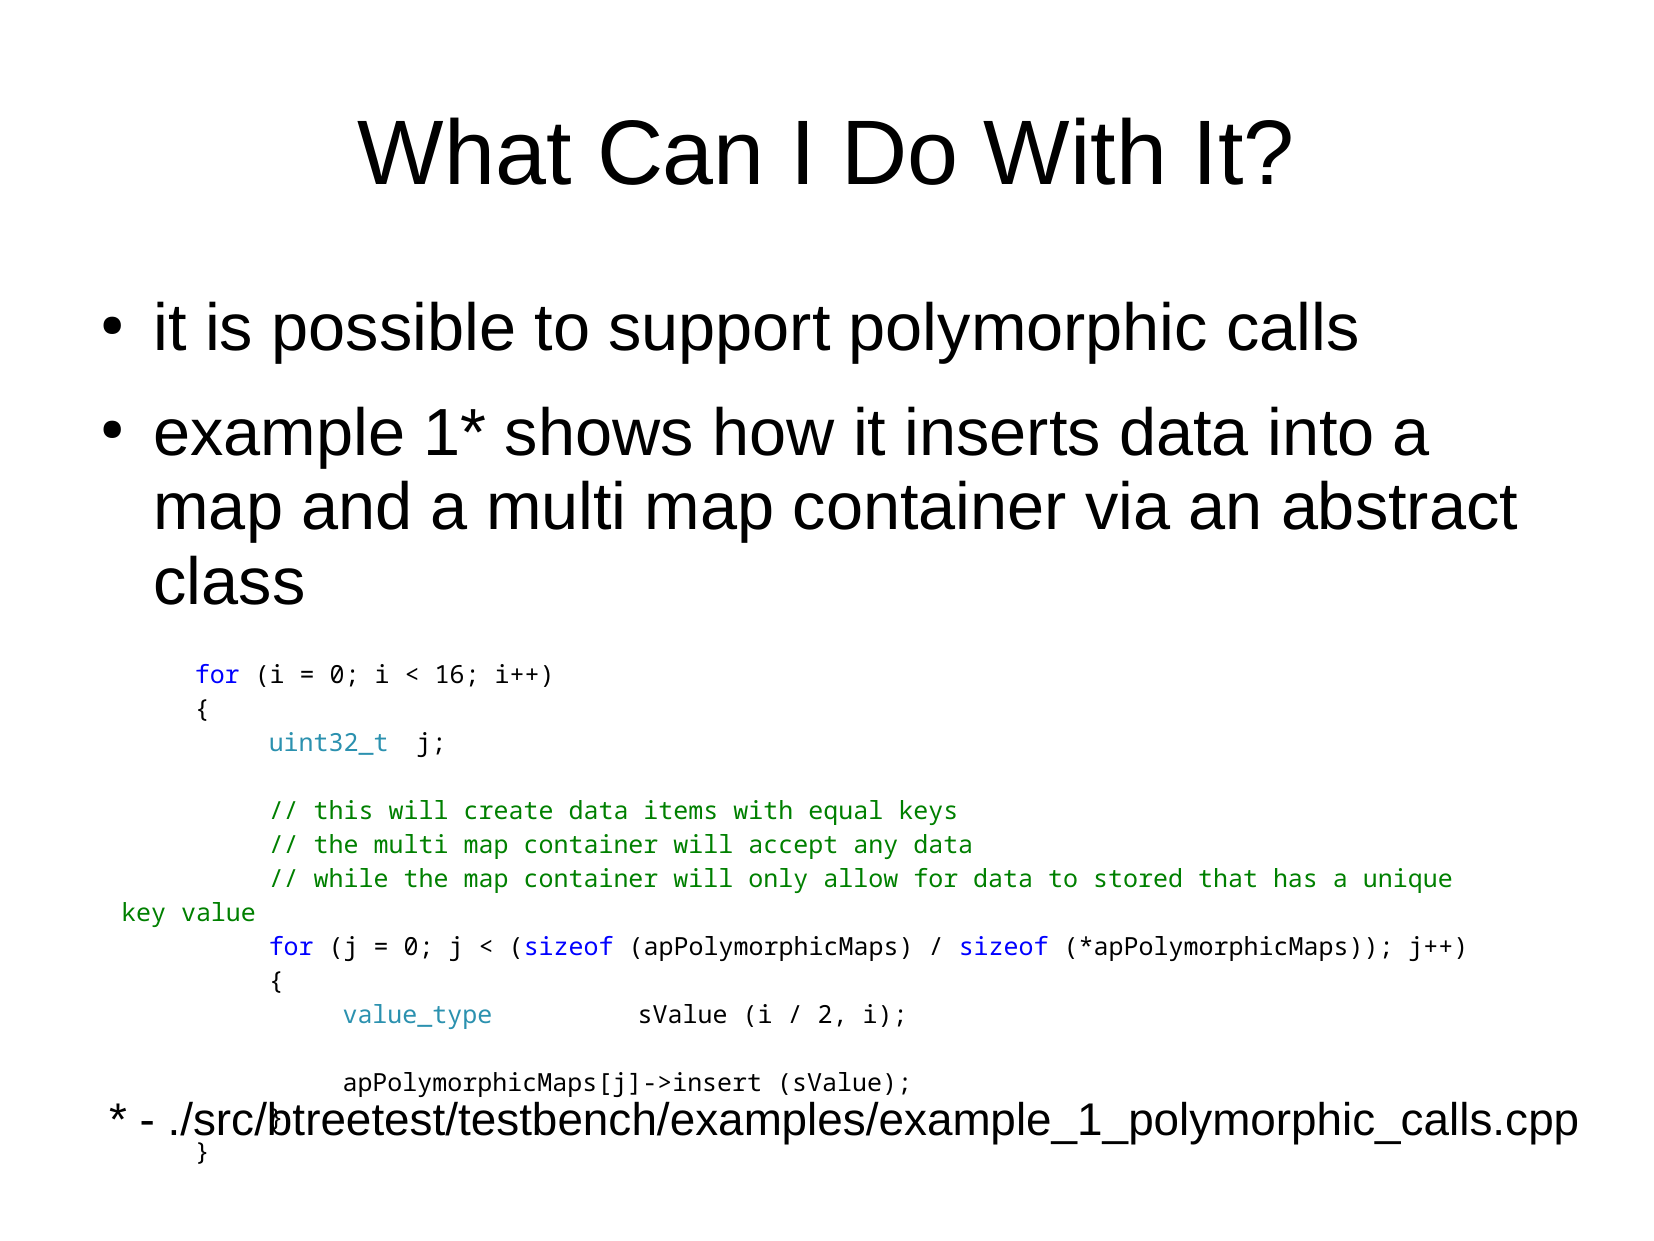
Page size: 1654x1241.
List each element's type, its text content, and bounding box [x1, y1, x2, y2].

text_box for (i = 0; i < 16; i++) { uint32_t j; // this will create data items with equal keys // the multi map container will accept any data // while the map container will only allow for data to stored that has a unique key value for (j = 0; j < (sizeof (apPolymorphicMaps) / sizeof (*apPolymorphicMaps)); j++) { value_type sValue (i / 2, i); apPolymorphicMaps[j]->insert (sValue); } } [106, 649, 1512, 1086]
title What Can I Do With It? [82, 49, 1571, 257]
text_box * - ./src/btreetest/testbench/examples/example_1_polymorphic_calls.cpp [59, 1086, 1607, 1170]
list it is possible to support polymorphic calls example 1* shows how it inserts data into a map and a multi map container via an abstract class [82, 290, 1571, 1010]
